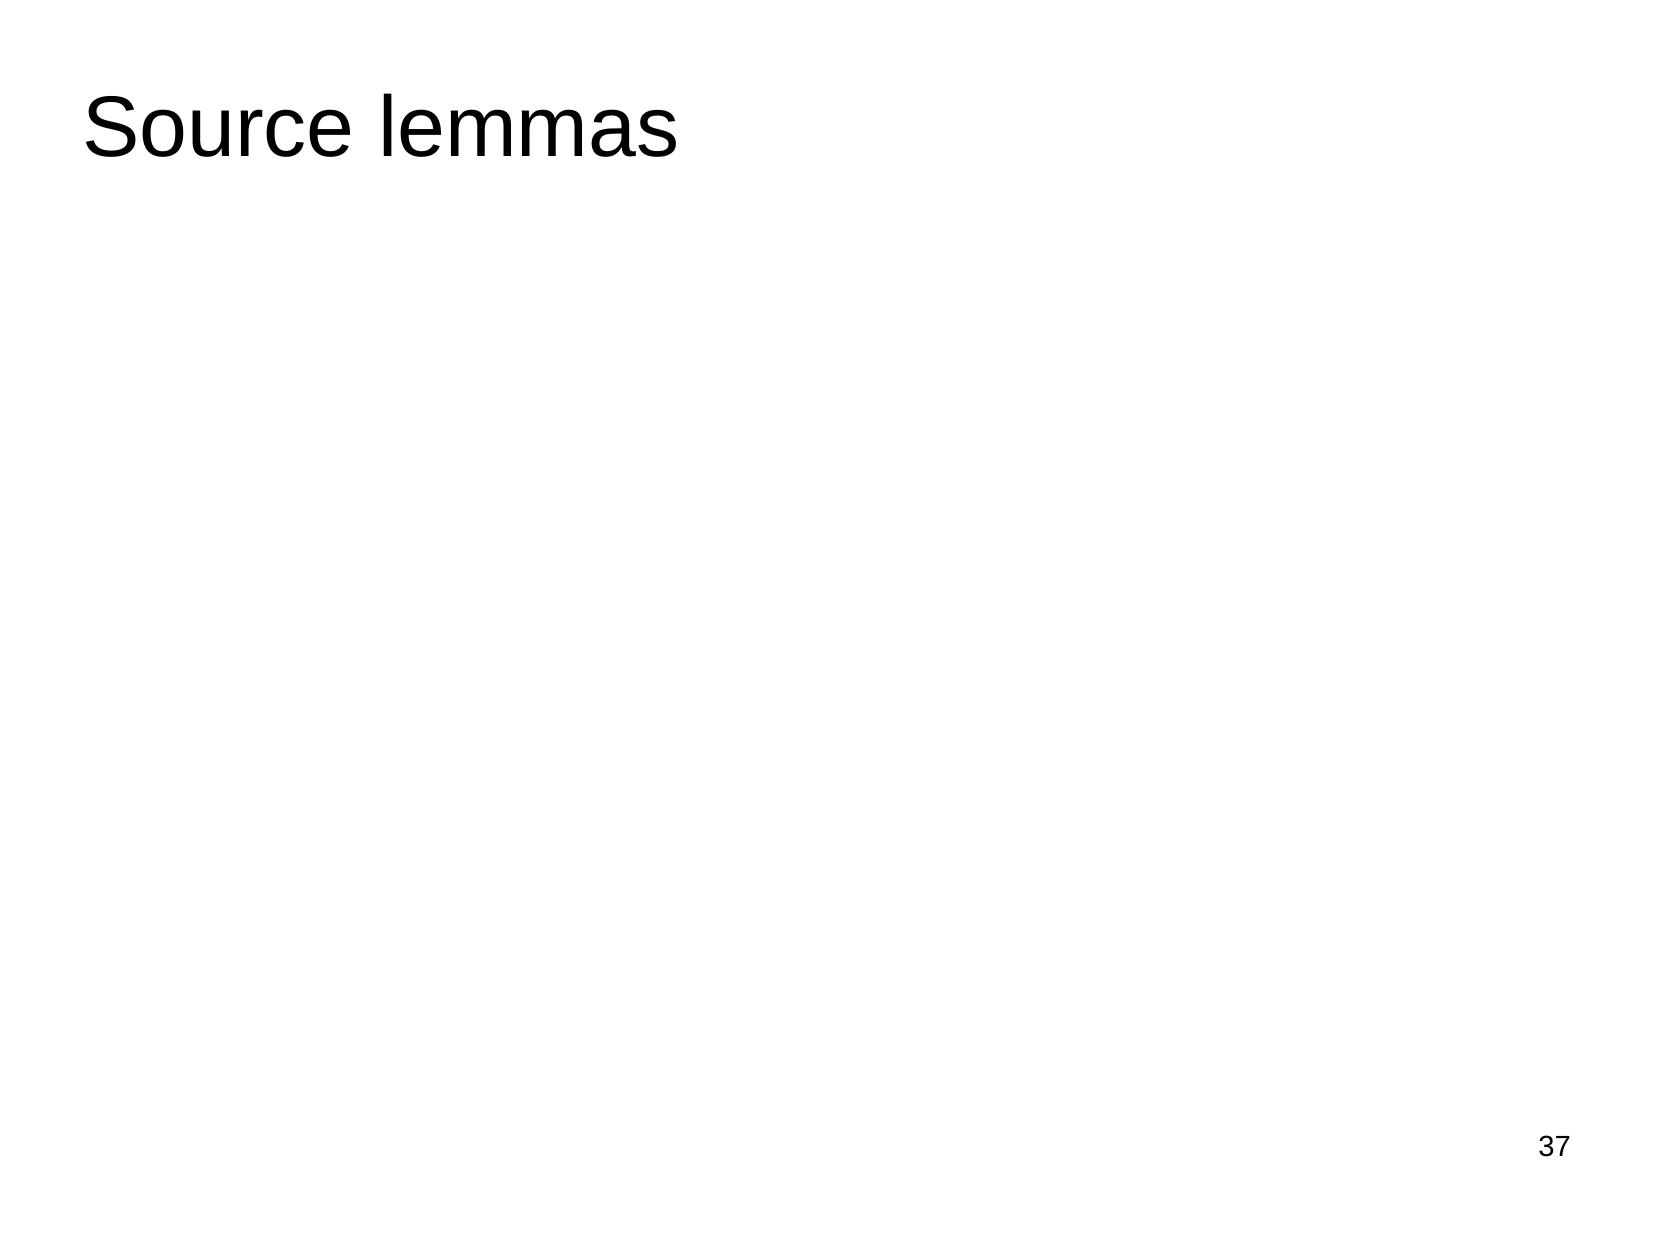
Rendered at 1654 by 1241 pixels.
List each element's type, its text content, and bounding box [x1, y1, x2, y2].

title Source lemmas [82, 49, 1571, 204]
